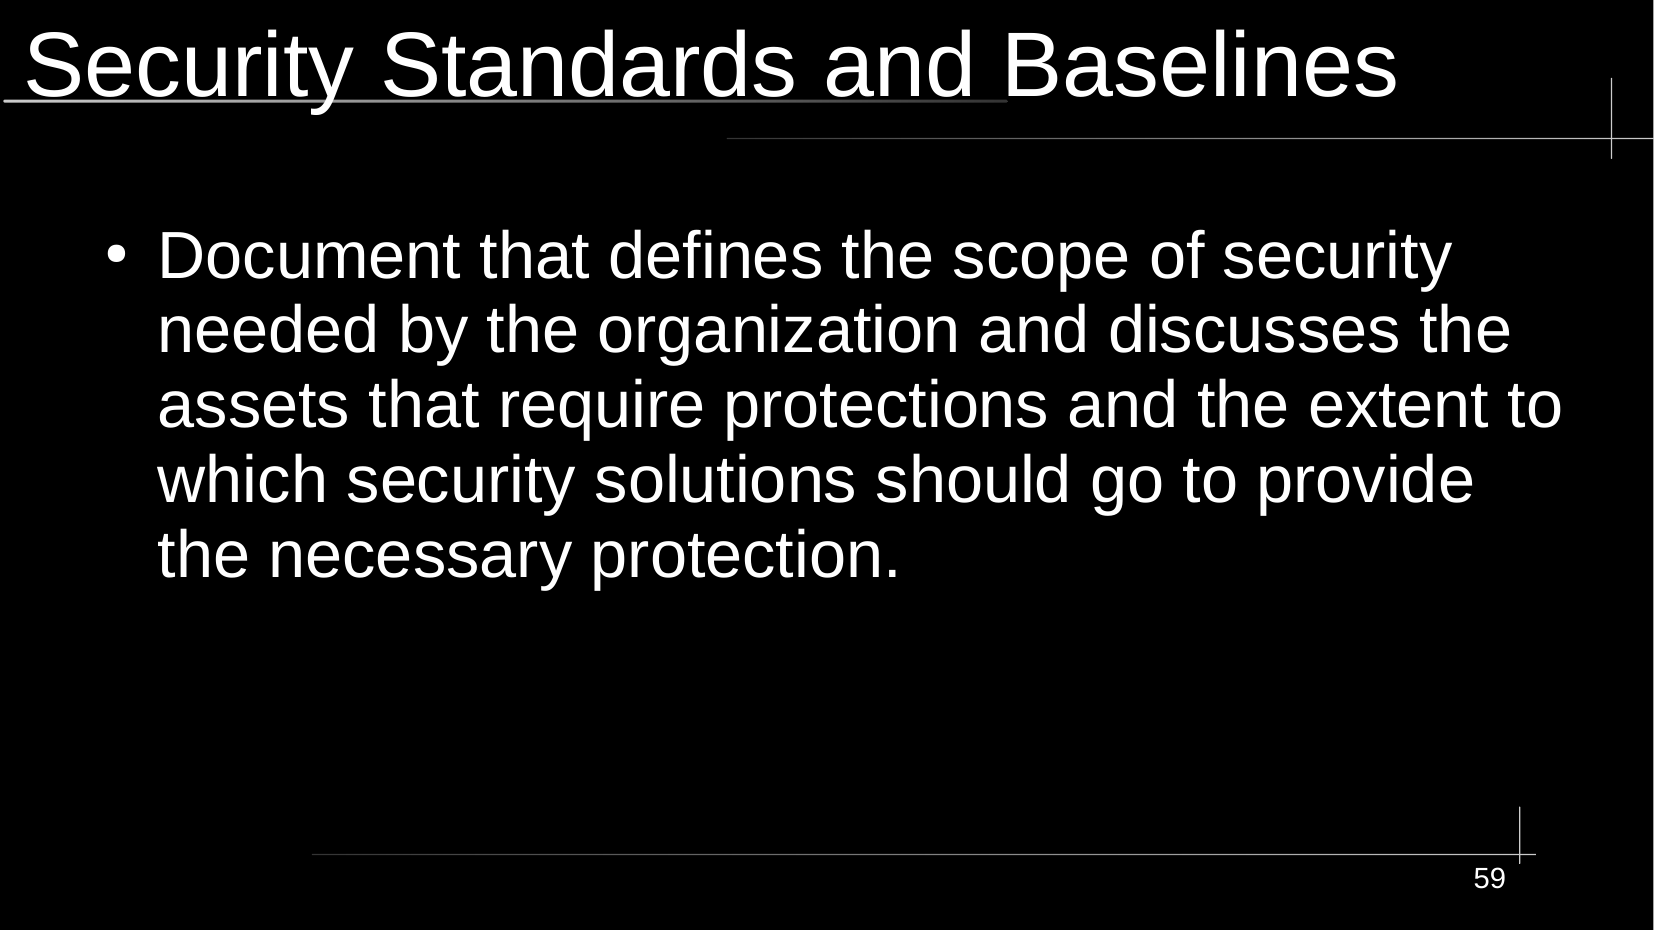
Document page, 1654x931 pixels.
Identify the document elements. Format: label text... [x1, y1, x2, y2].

list Document that defines the scope of security needed by the organization and discusses the assets that require protections and the extent to which security solutions should go to provide the necessary protection. [86, 217, 1576, 901]
title Security Standards and Baselines [23, 11, 1589, 119]
